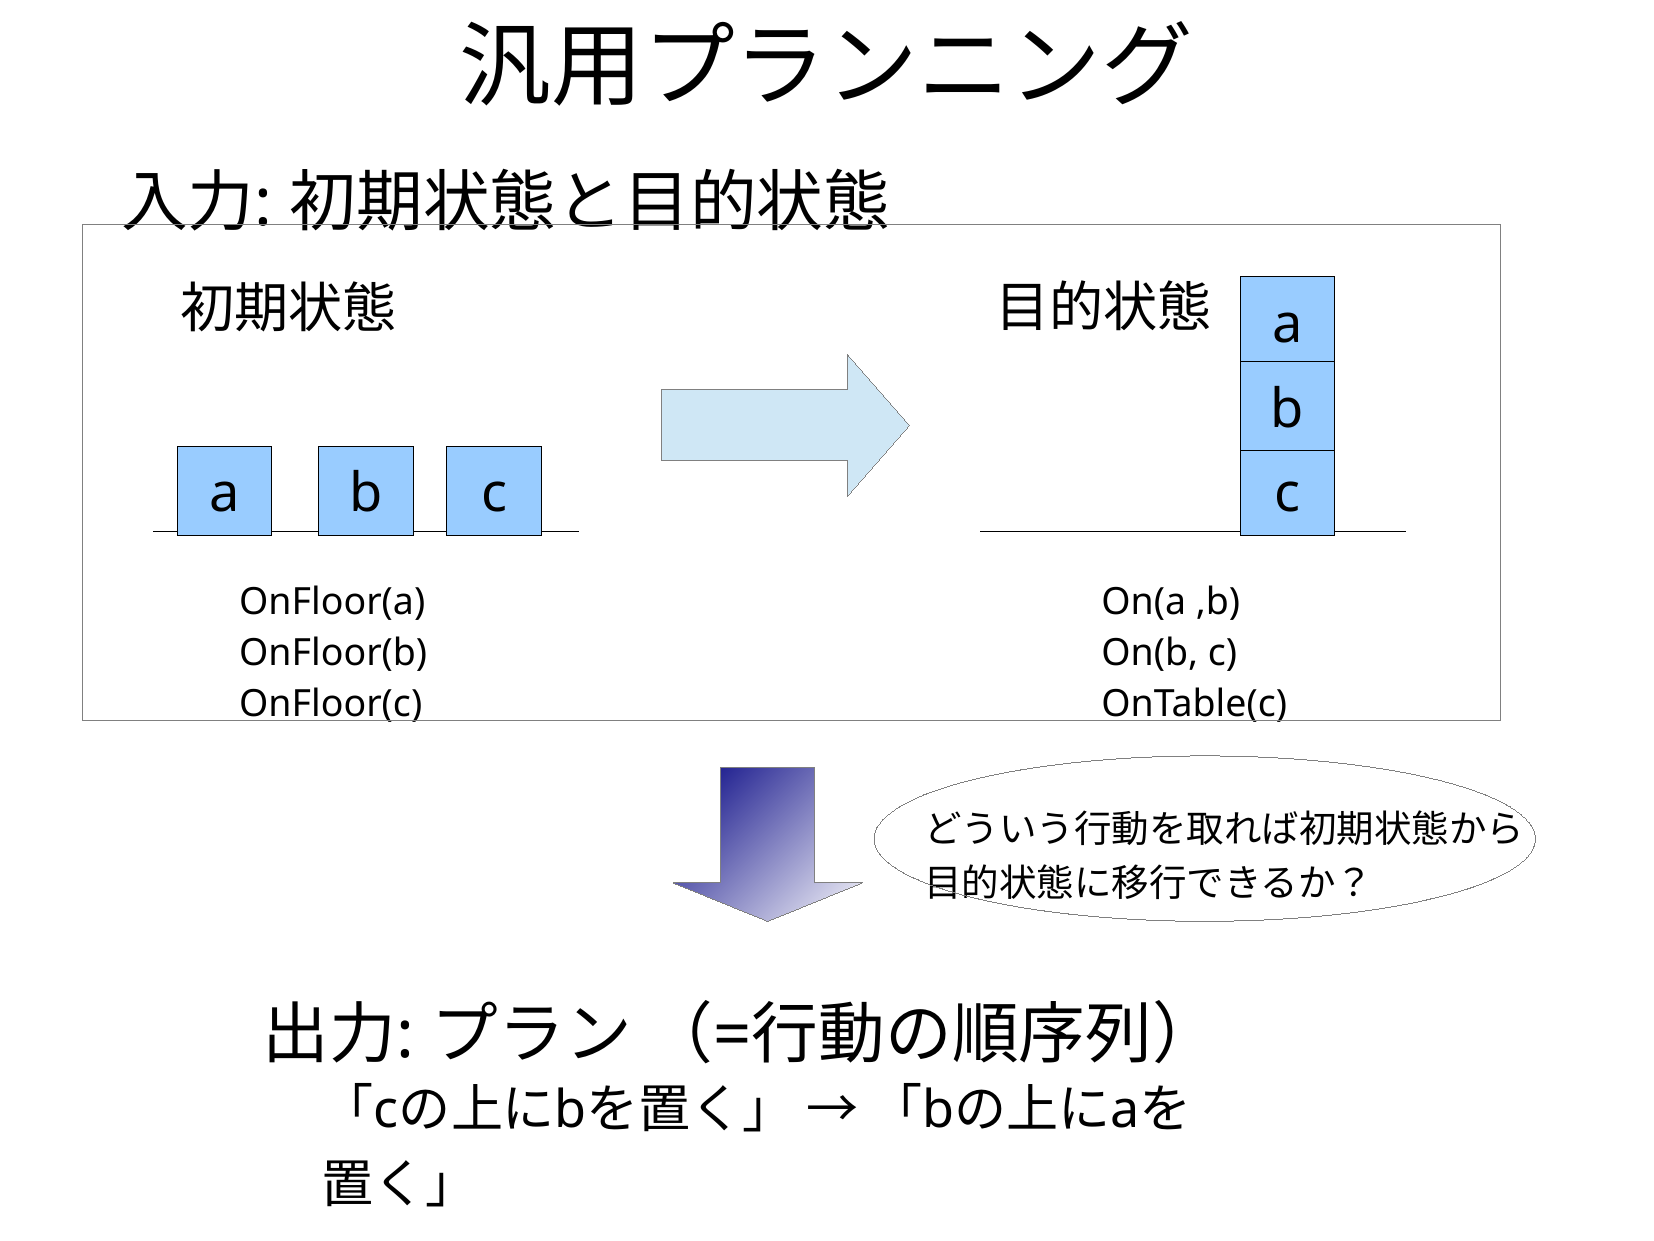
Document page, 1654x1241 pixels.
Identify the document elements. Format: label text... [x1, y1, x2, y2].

text_box [82, 224, 1501, 721]
text_box 入力: 初期状態と目的状態 [106, 140, 910, 223]
text_box [874, 755, 1536, 922]
text_box 「cの上にbを置く」 → 「bの上にaを置く」 [307, 1059, 1241, 1127]
text_box [673, 767, 863, 922]
text_box 出力: プラン （=行動の順序列） [248, 973, 1276, 1055]
title 汎用プランニング [82, 0, 1571, 162]
text_box どういう行動を取れば初期状態から 目的状態に移行できるか？ [1478, 791, 1560, 882]
